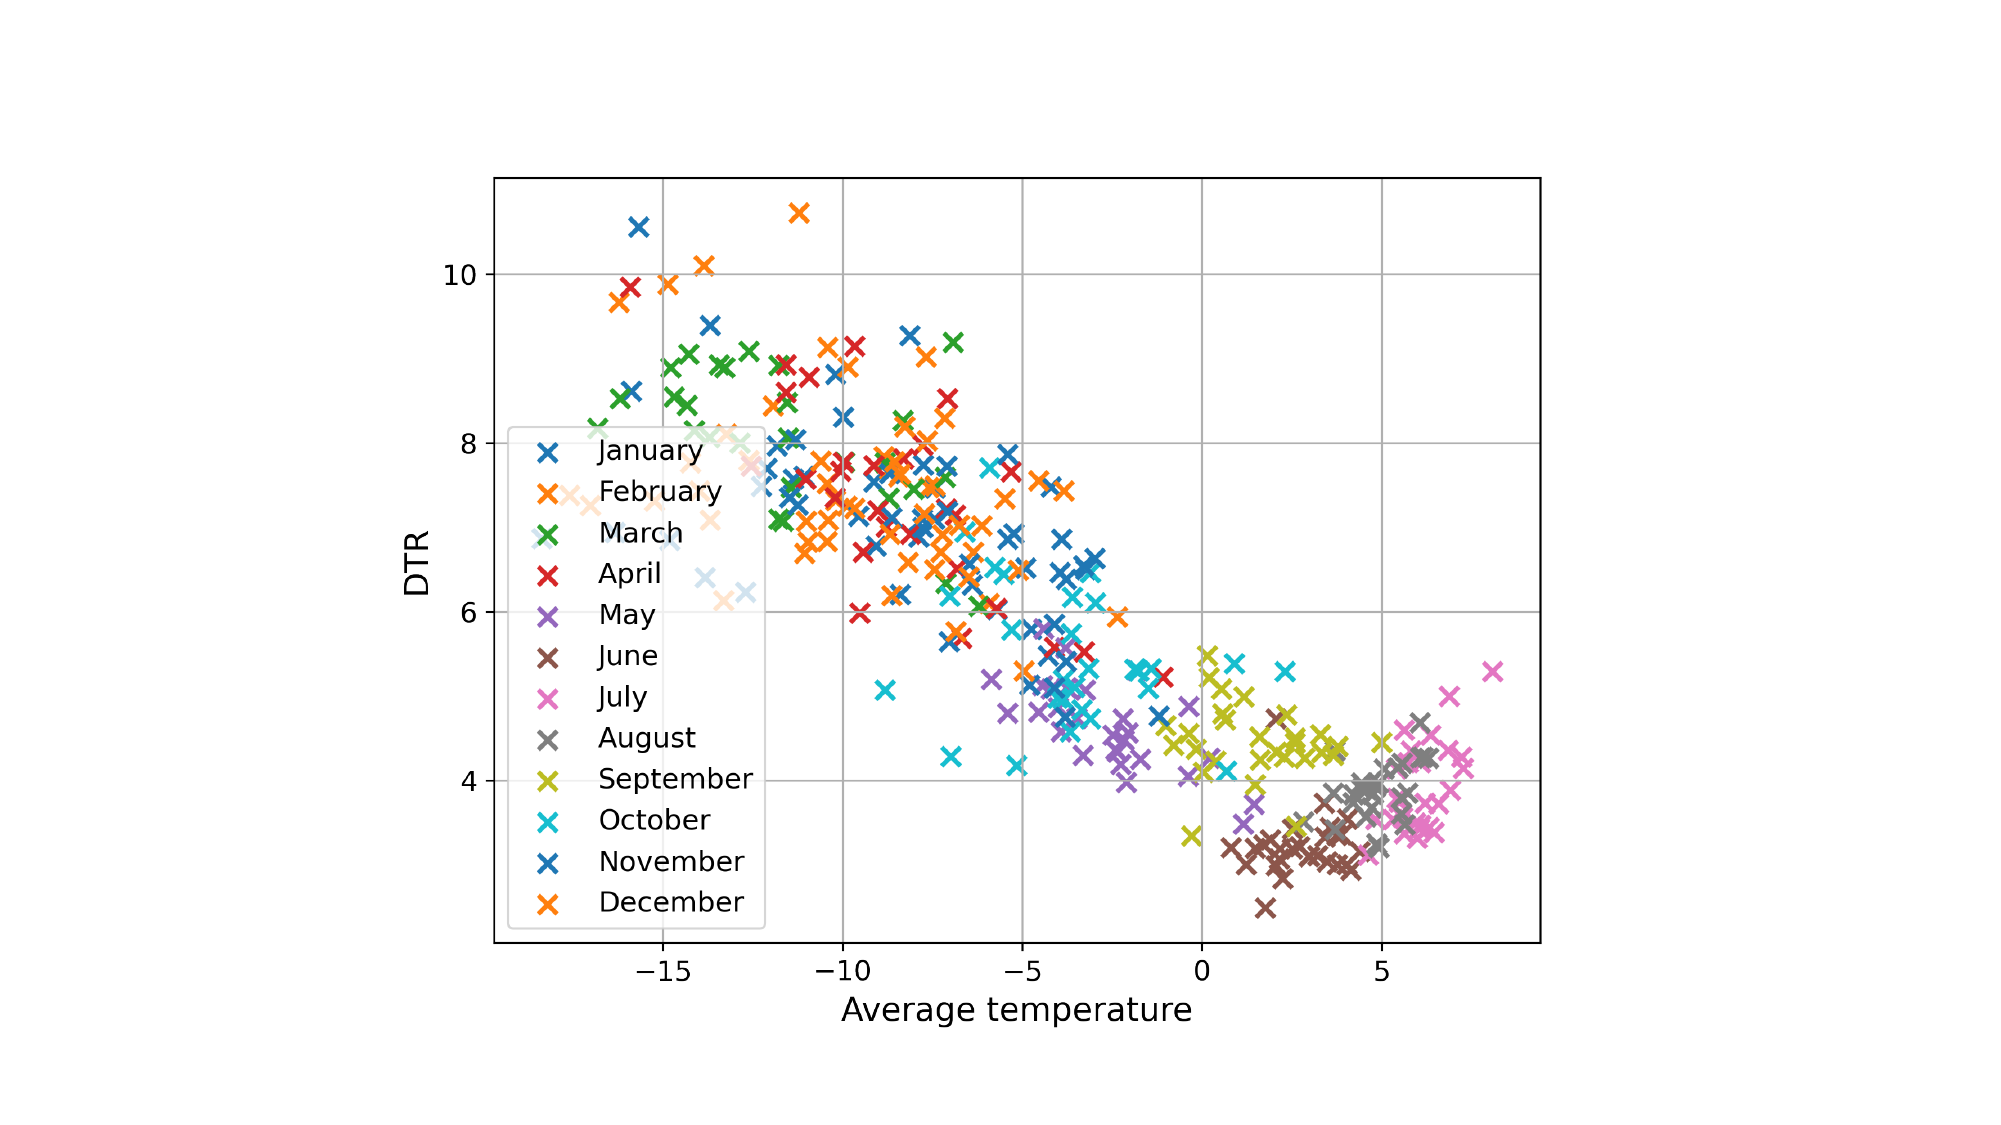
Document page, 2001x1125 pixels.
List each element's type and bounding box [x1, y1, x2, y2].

picture [325, 56, 1675, 1069]
